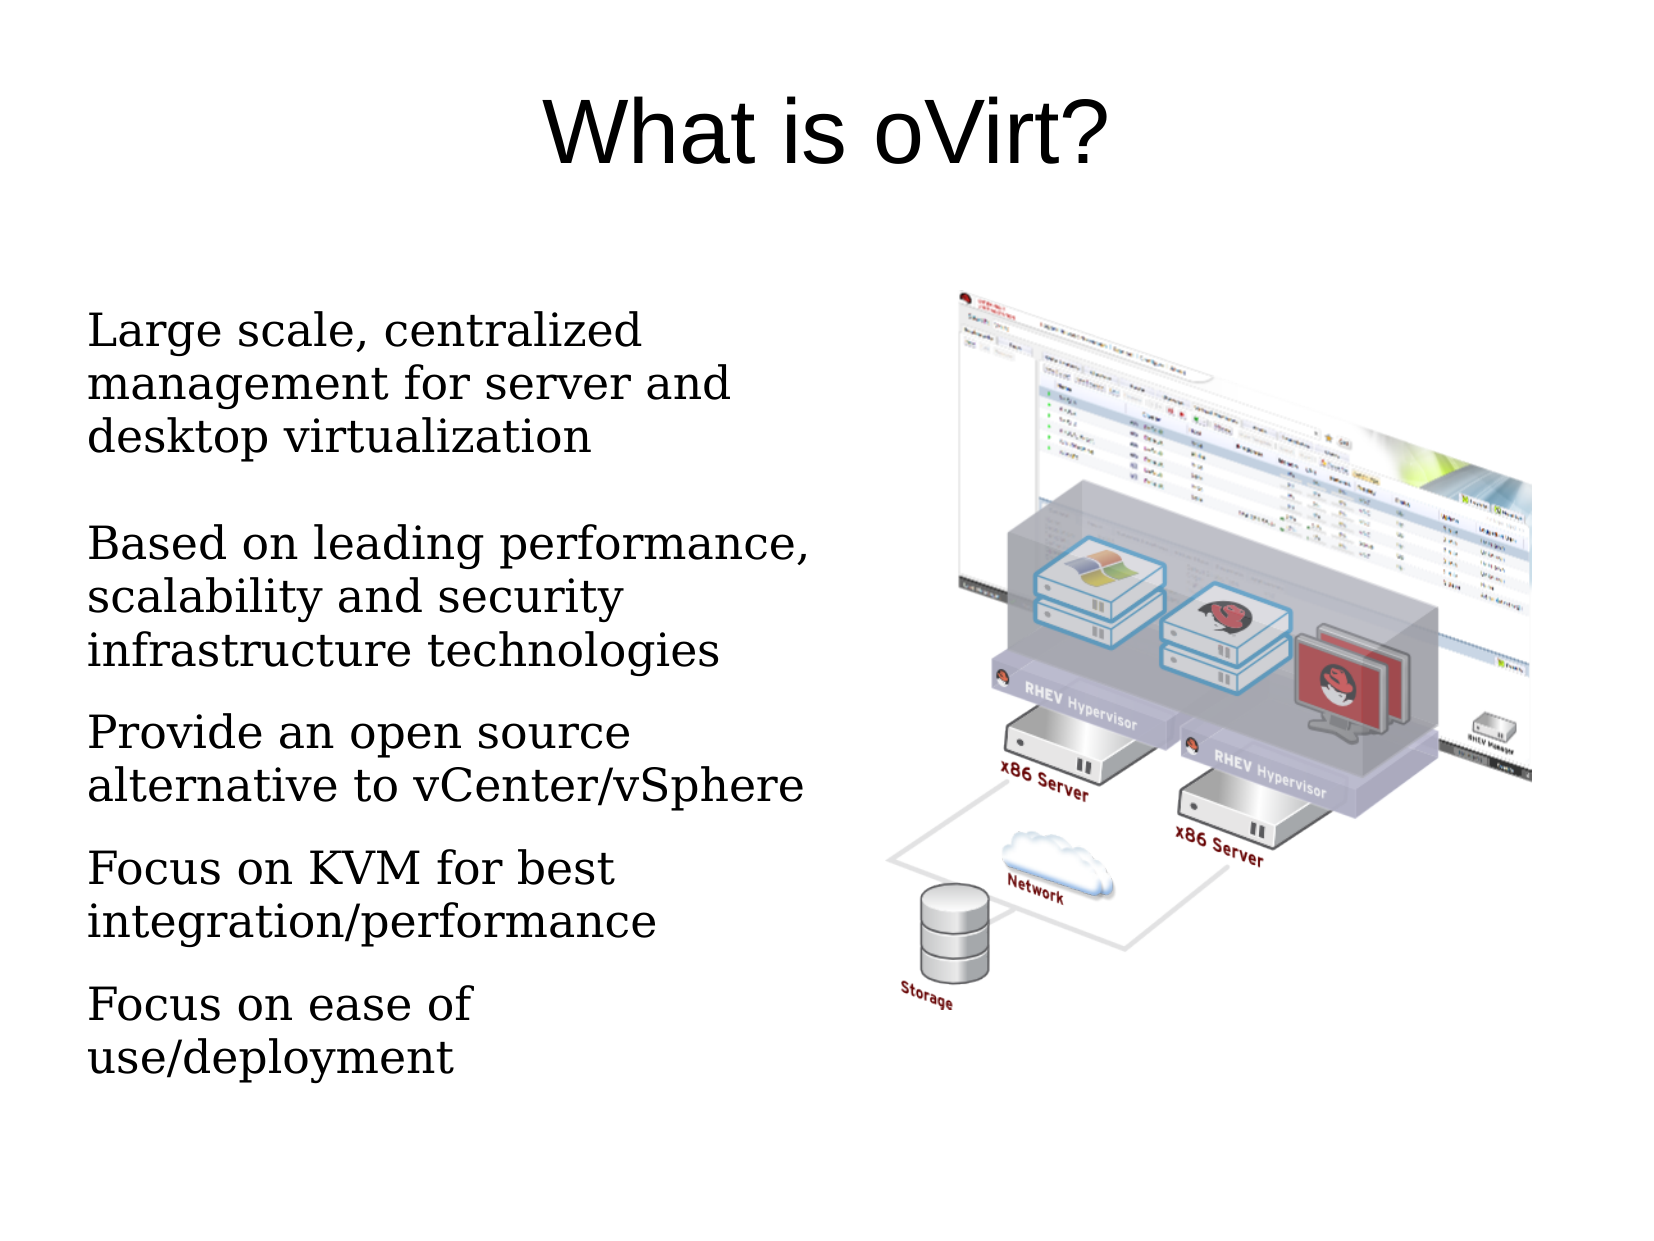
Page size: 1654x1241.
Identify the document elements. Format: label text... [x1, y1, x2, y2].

picture [885, 290, 1532, 1010]
title What is oVirt? [82, 37, 1571, 226]
list Large scale, centralized management for server and desktop virtualization Based on leading performance, scalability and security infrastructure technologies Provide an open source alternative to vCenter/vSphere Focus on KVM for best integration/performance Focus on ease of use/deployment [86, 303, 814, 1168]
